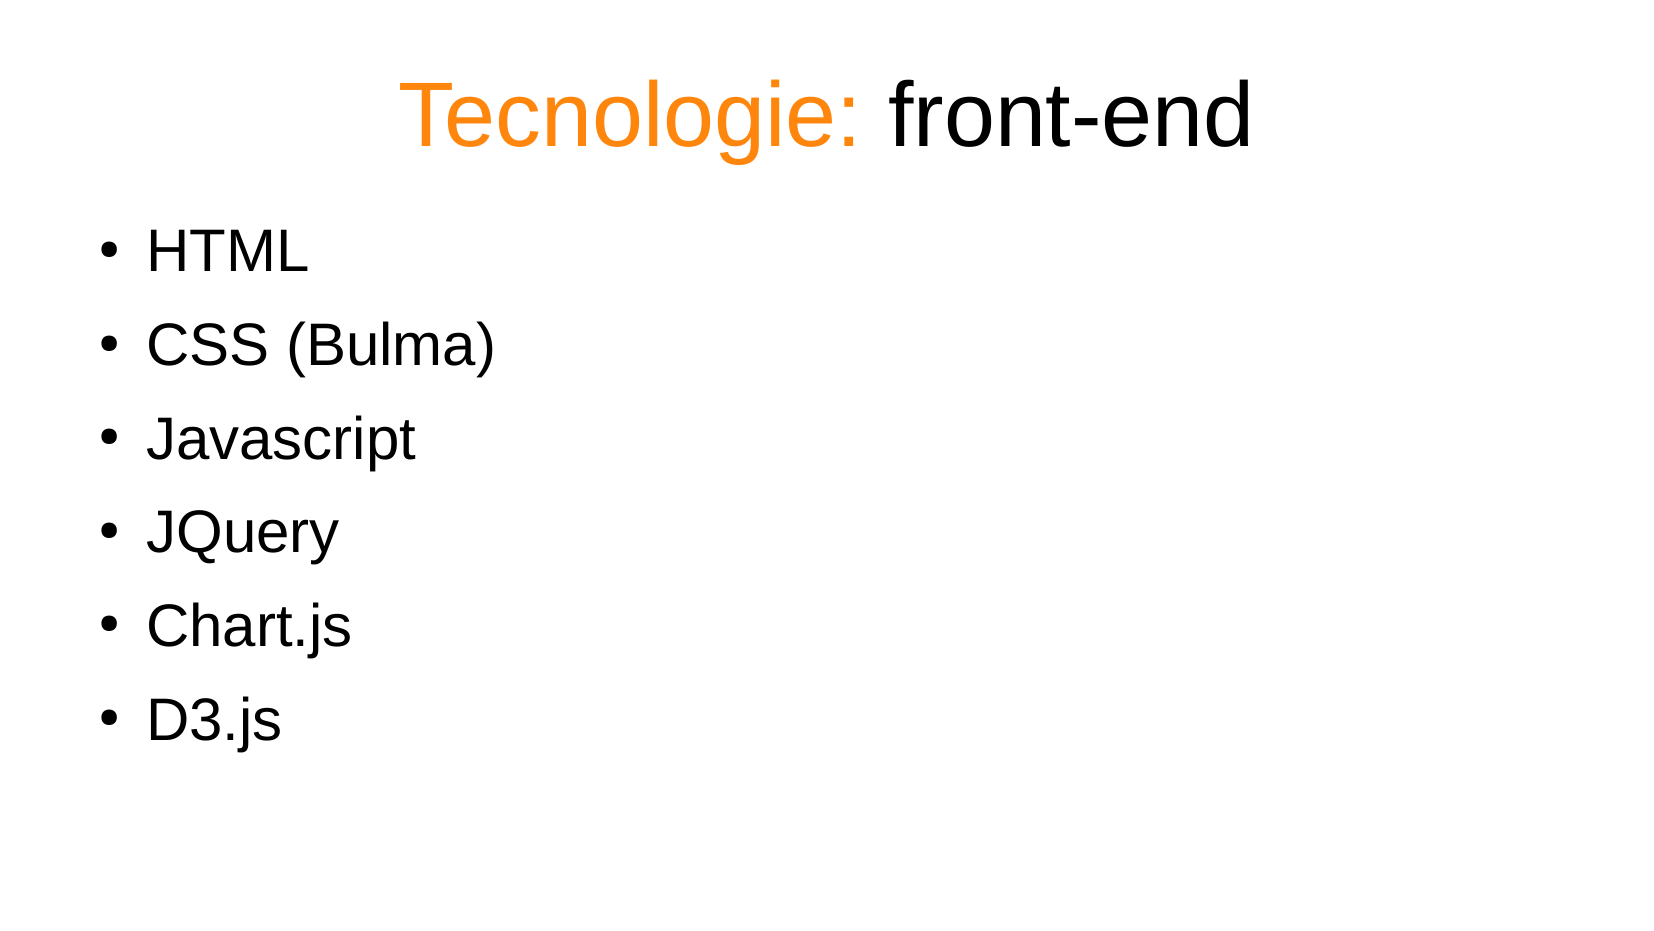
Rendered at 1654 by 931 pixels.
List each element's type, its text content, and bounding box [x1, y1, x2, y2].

title Tecnologie: front-end [82, 37, 1571, 193]
list HTML CSS (Bulma) Javascript JQuery Chart.js D3.js [82, 217, 1571, 758]
